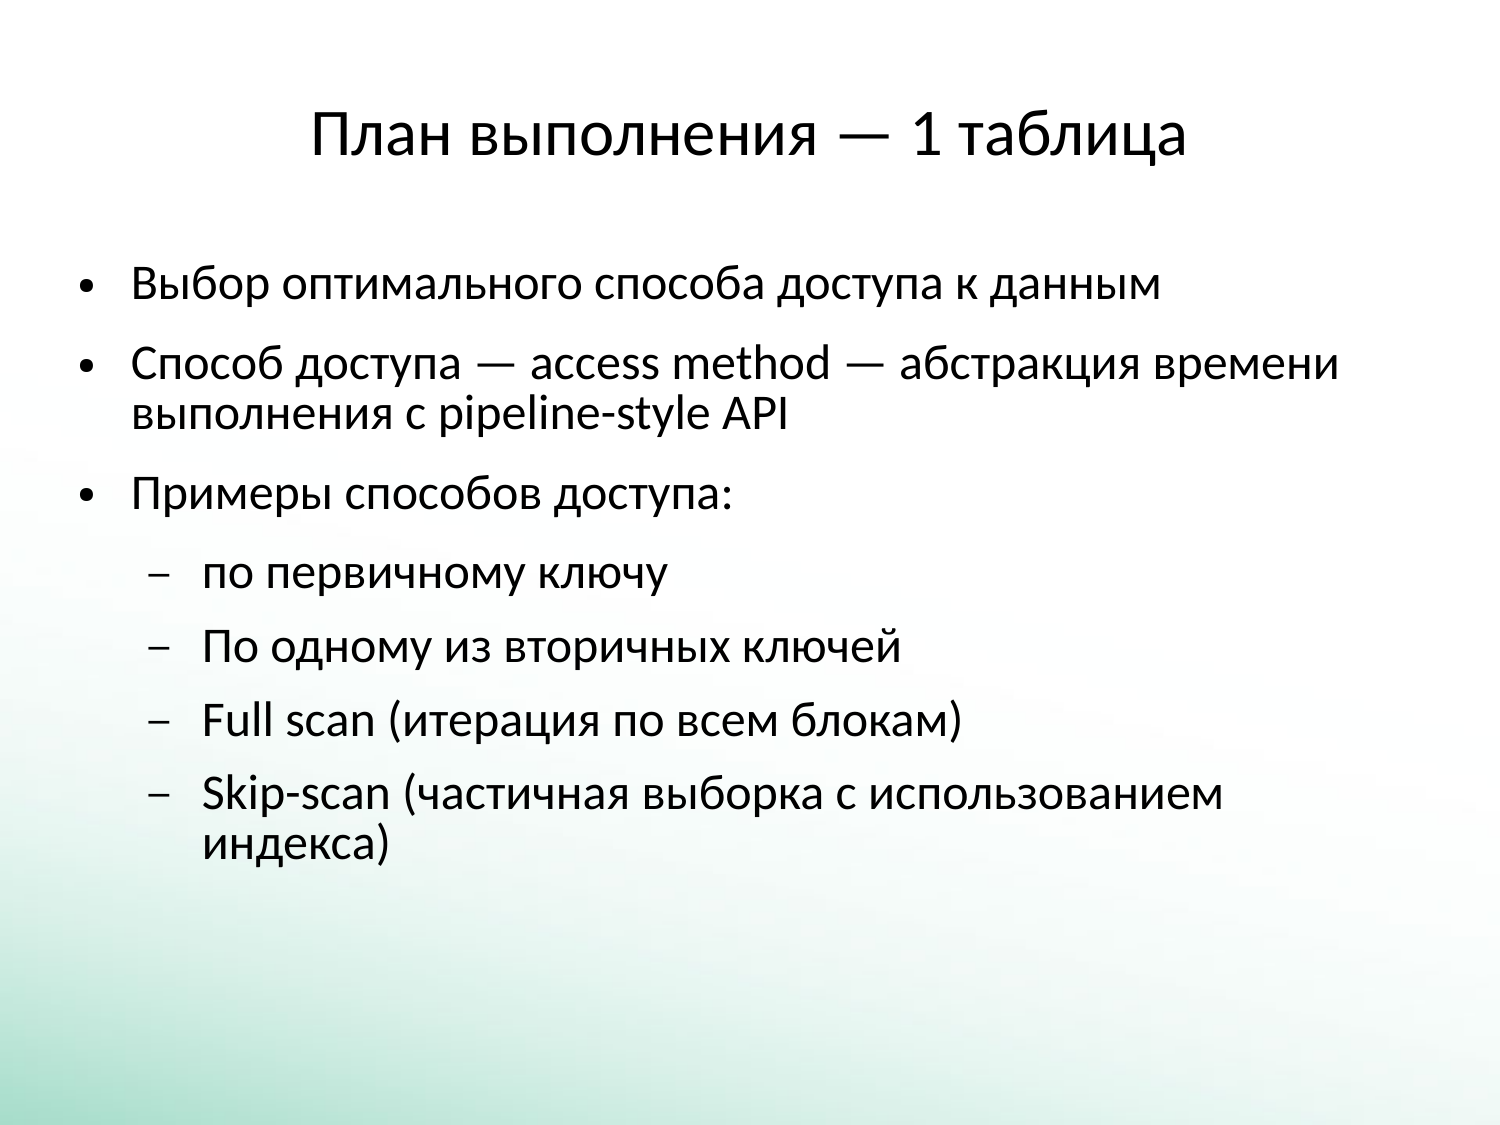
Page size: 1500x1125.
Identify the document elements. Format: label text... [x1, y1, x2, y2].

title План выполнения — 1 таблица [75, 45, 1425, 233]
picture [0, 0, 1500, 1125]
list Выбор оптимального способа доступа к данным Способ доступа — access method — абстракция времени выполнения с pipeline-style API Примеры способов доступа: по первичному ключу По одному из вторичных ключей Full scan (итерация по всем блокам) Skip-scan (частичная выборка с использованием индекса) [60, 262, 1411, 1005]
